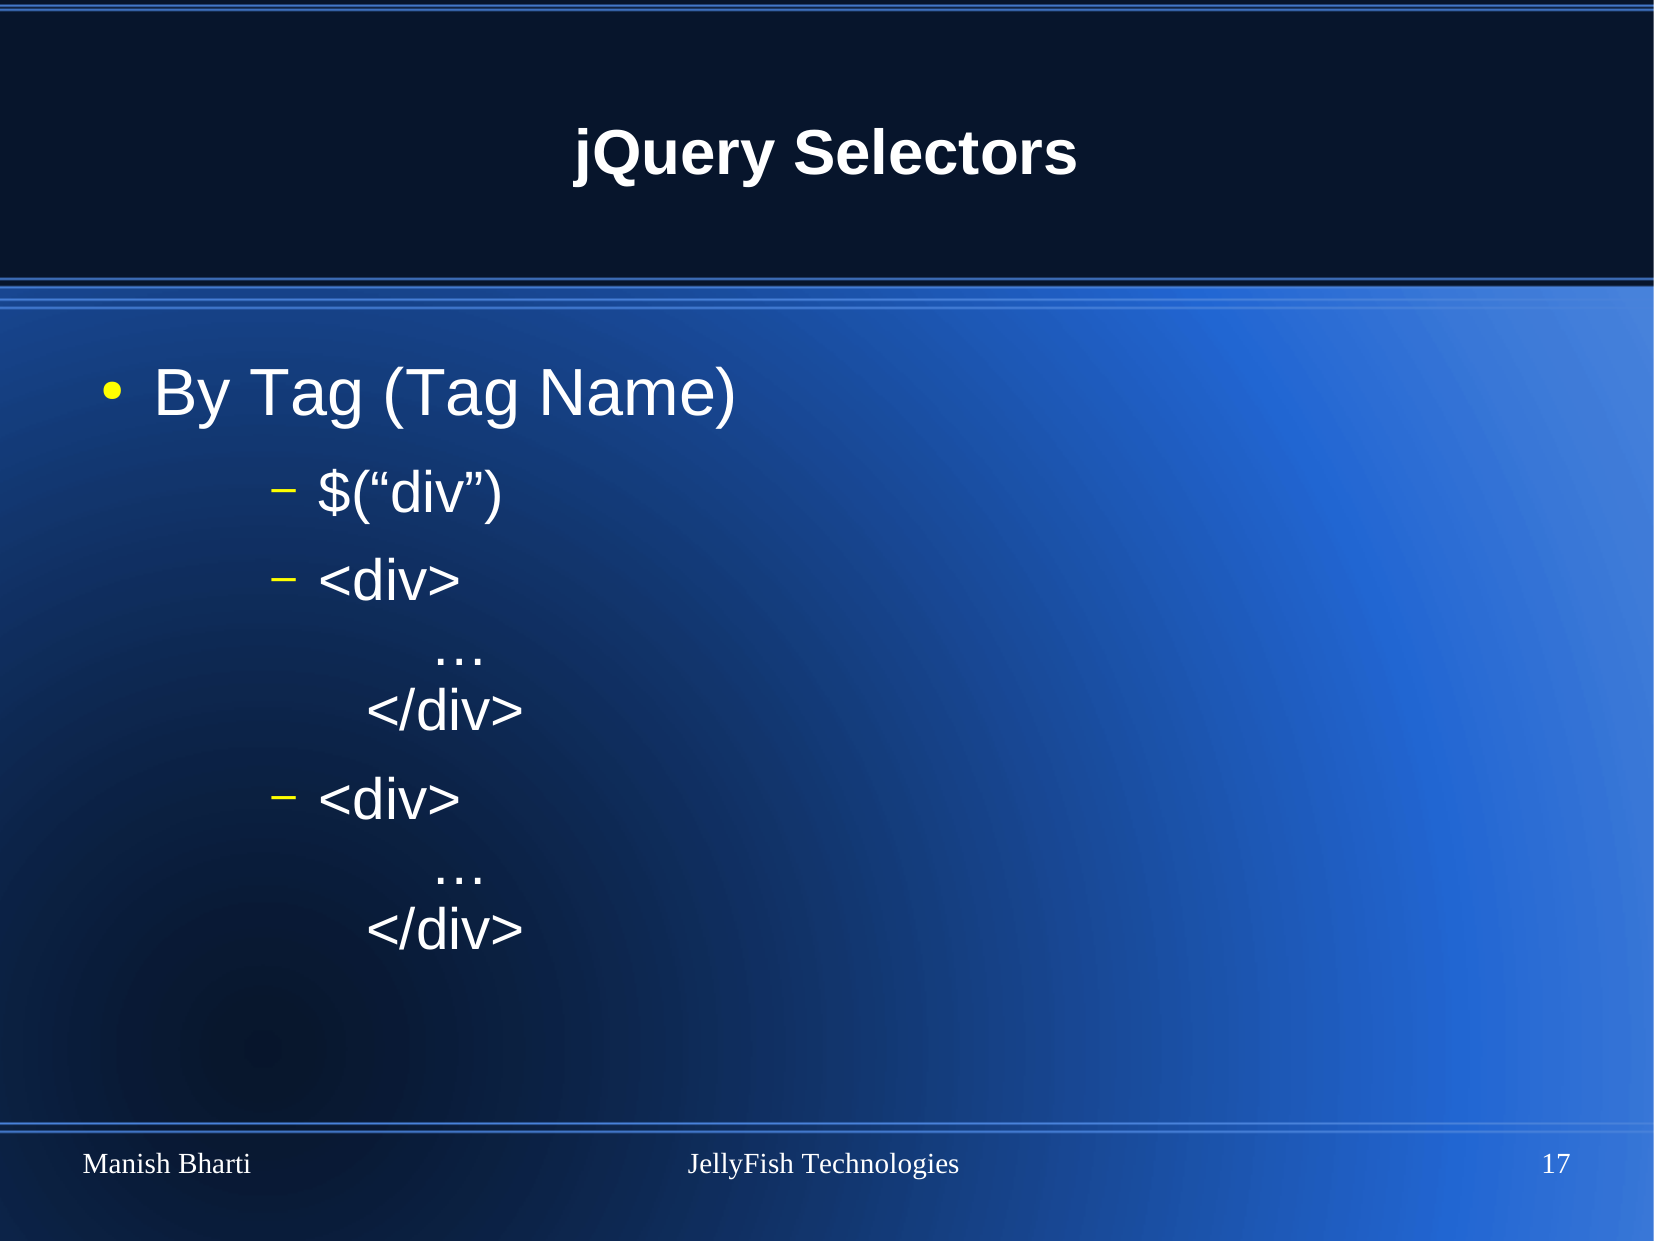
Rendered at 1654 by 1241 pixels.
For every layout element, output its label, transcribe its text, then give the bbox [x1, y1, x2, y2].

picture [0, 0, 1654, 1241]
title jQuery Selectors [82, 49, 1571, 257]
list By Tag (Tag Name) $(“div”) <div> … </div> <div> … </div> [82, 355, 1571, 1075]
